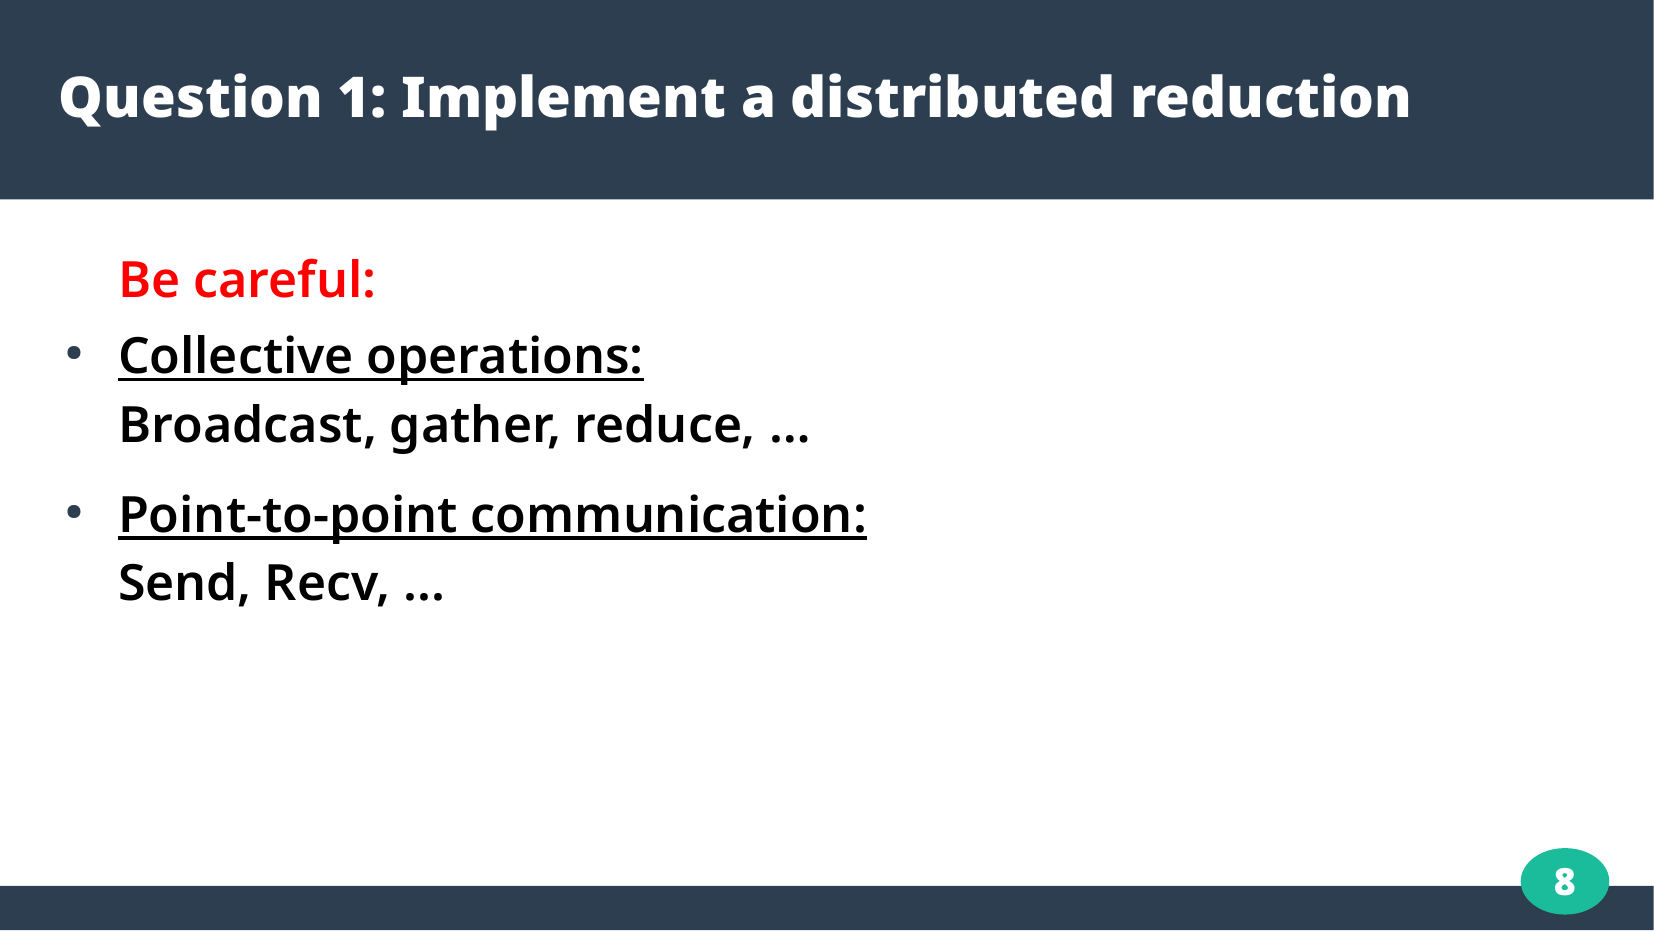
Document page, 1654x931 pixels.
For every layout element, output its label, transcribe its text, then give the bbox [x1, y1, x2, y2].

list Collective operations: Broadcast, gather, reduce, … Point-to-point communication: Send, Recv, ... [47, 320, 1583, 839]
title Question 1: Implement a distributed reduction [59, 37, 1595, 155]
list Be careful: [47, 243, 1583, 319]
